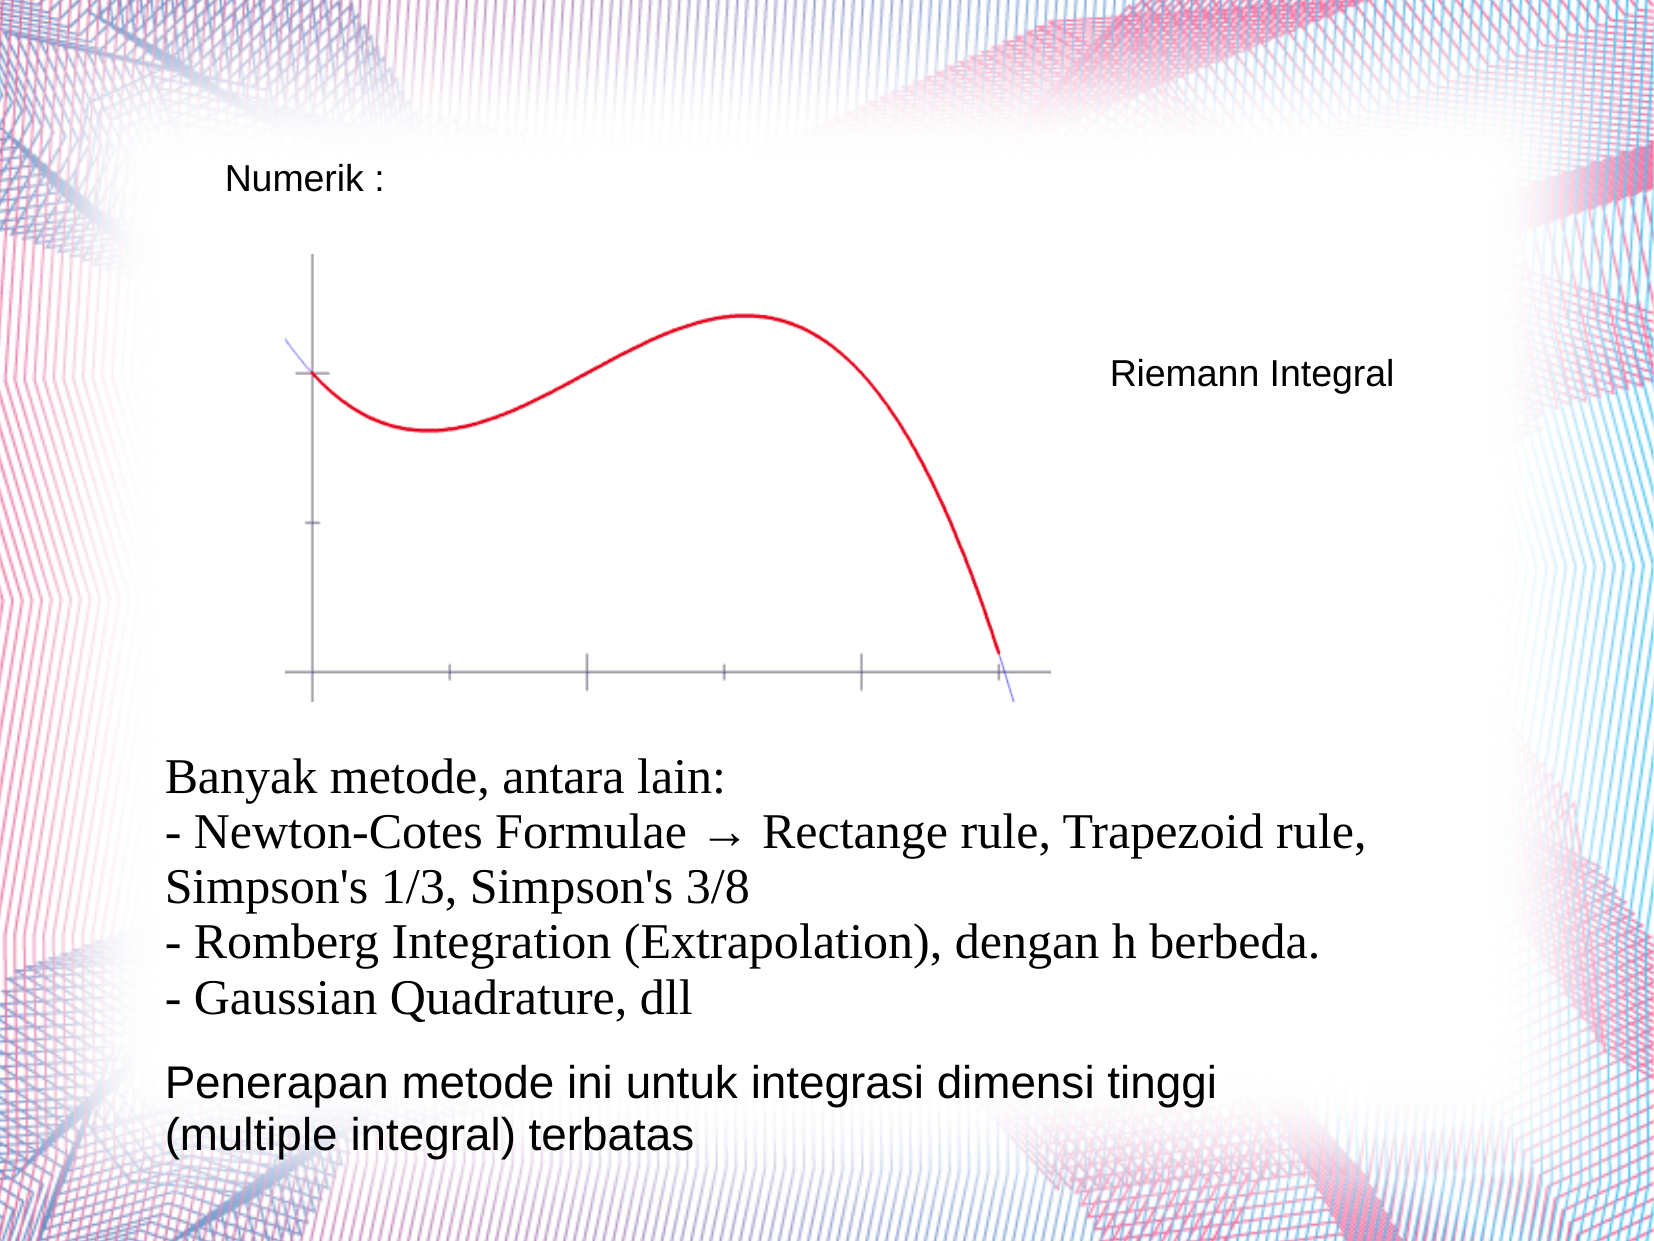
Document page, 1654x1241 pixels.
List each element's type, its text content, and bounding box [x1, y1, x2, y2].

text_box Banyak metode, antara lain: - Newton-Cotes Formulae → Rectange rule, Trapezoid rule, Simpson's 1/3, Simpson's 3/8 - Romberg Integration (Extrapolation), dengan h berbeda. - Gaussian Quadrature, dll [150, 741, 1561, 1088]
text_box Numerik : [210, 150, 811, 207]
text_box Riemann Integral [1095, 345, 1486, 402]
text_box Penerapan metode ini untuk integrasi dimensi tinggi (multiple integral) terbatas [150, 1050, 1381, 1168]
picture [0, 0, 1654, 1241]
